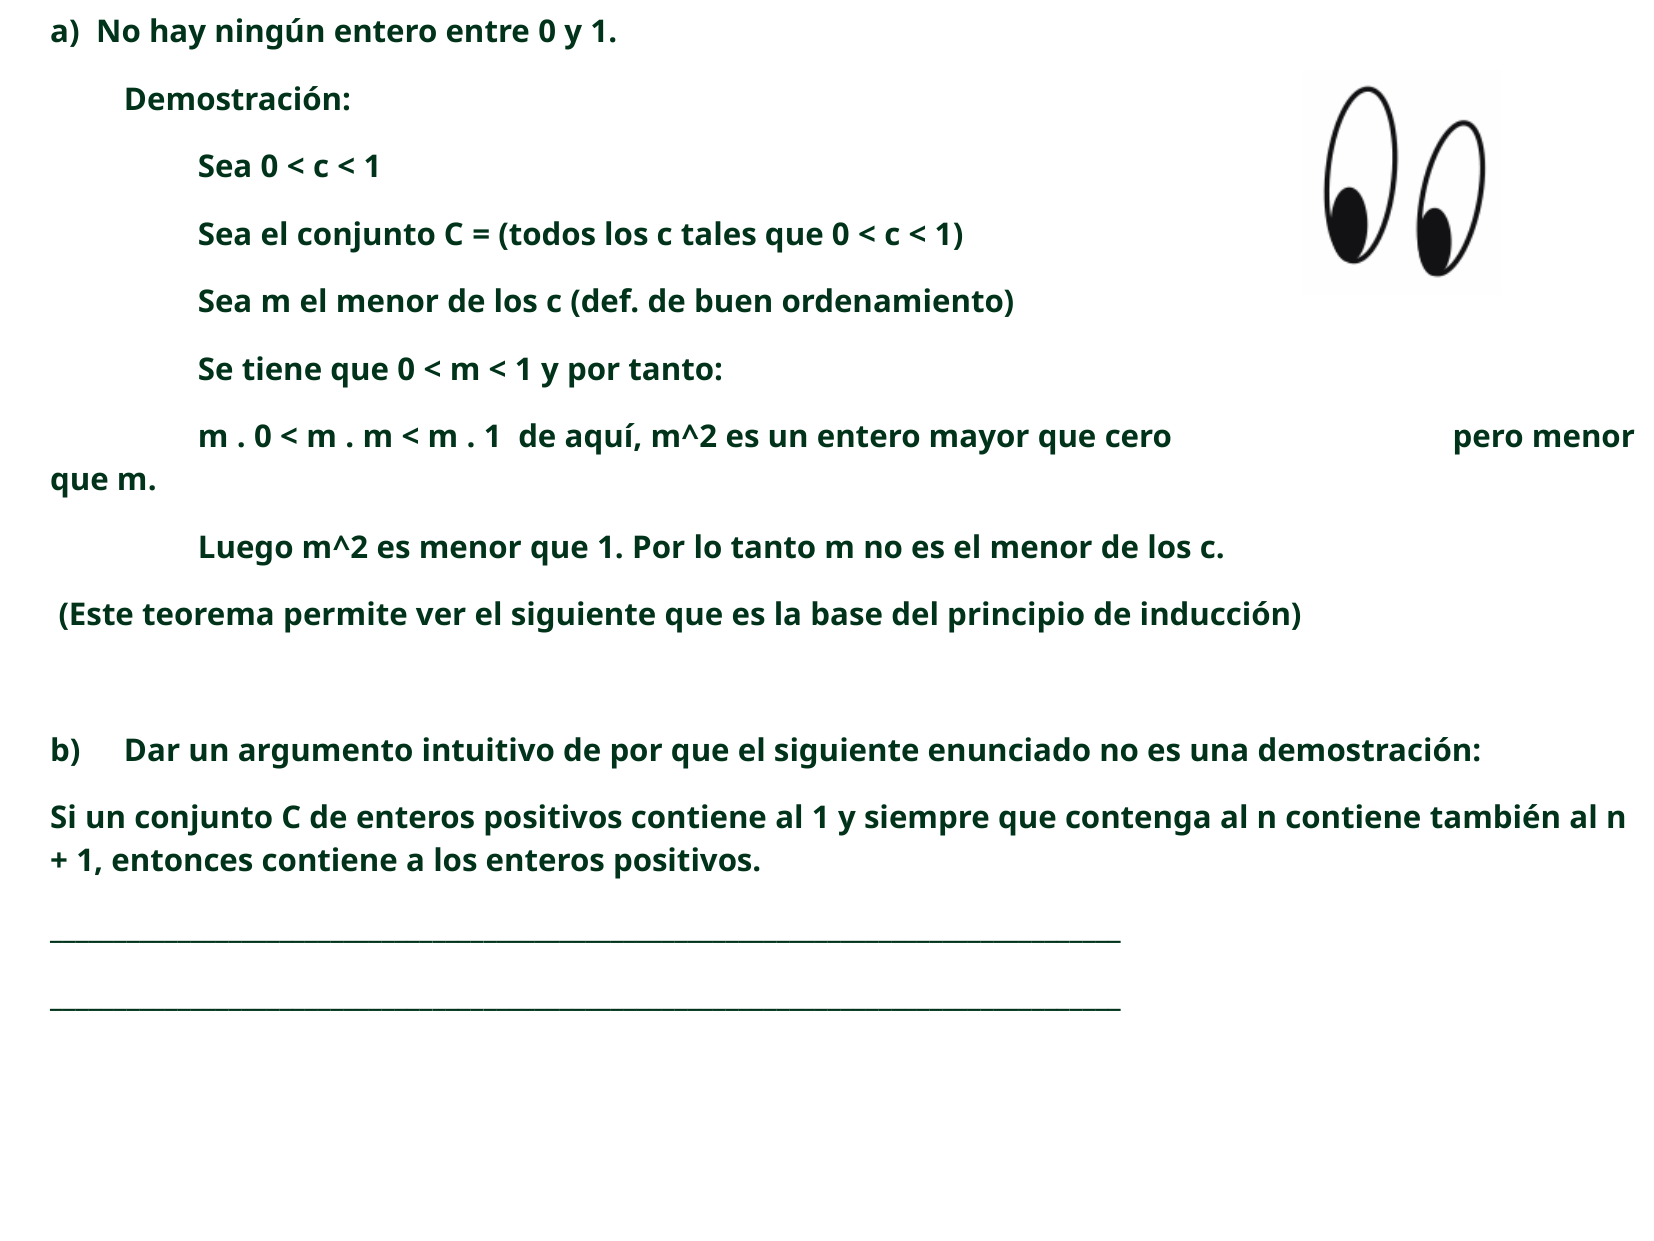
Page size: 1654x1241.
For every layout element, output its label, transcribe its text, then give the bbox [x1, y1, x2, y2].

picture [1303, 70, 1501, 295]
text_box a) No hay ningún entero entre 0 y 1. Demostración: Sea 0 < c < 1 Sea el conjunto C = (todos los c tales que 0 < c < 1) Sea m el menor de los c (def. de buen ordenamiento) Se tiene que 0 < m < 1 y por tanto: m . 0 < m . m < m . 1 de aquí, m^2 es un entero mayor que cero pero menor que m. Luego m^2 es menor que 1. Por lo tanto m no es el menor de los c. (Este teorema permite ver el siguiente que es la base del principio de inducción) b) Dar un argumento intuitivo de por que el siguiente enunciado no es una demostración: Si un conjunto C de enteros positivos contiene al 1 y siempre que contenga al n contiene también al n + 1, entonces contiene a los enteros positivos. ____________________________________________________________________________________ ____________________________________________________________________________________ [35, 0, 1654, 1241]
